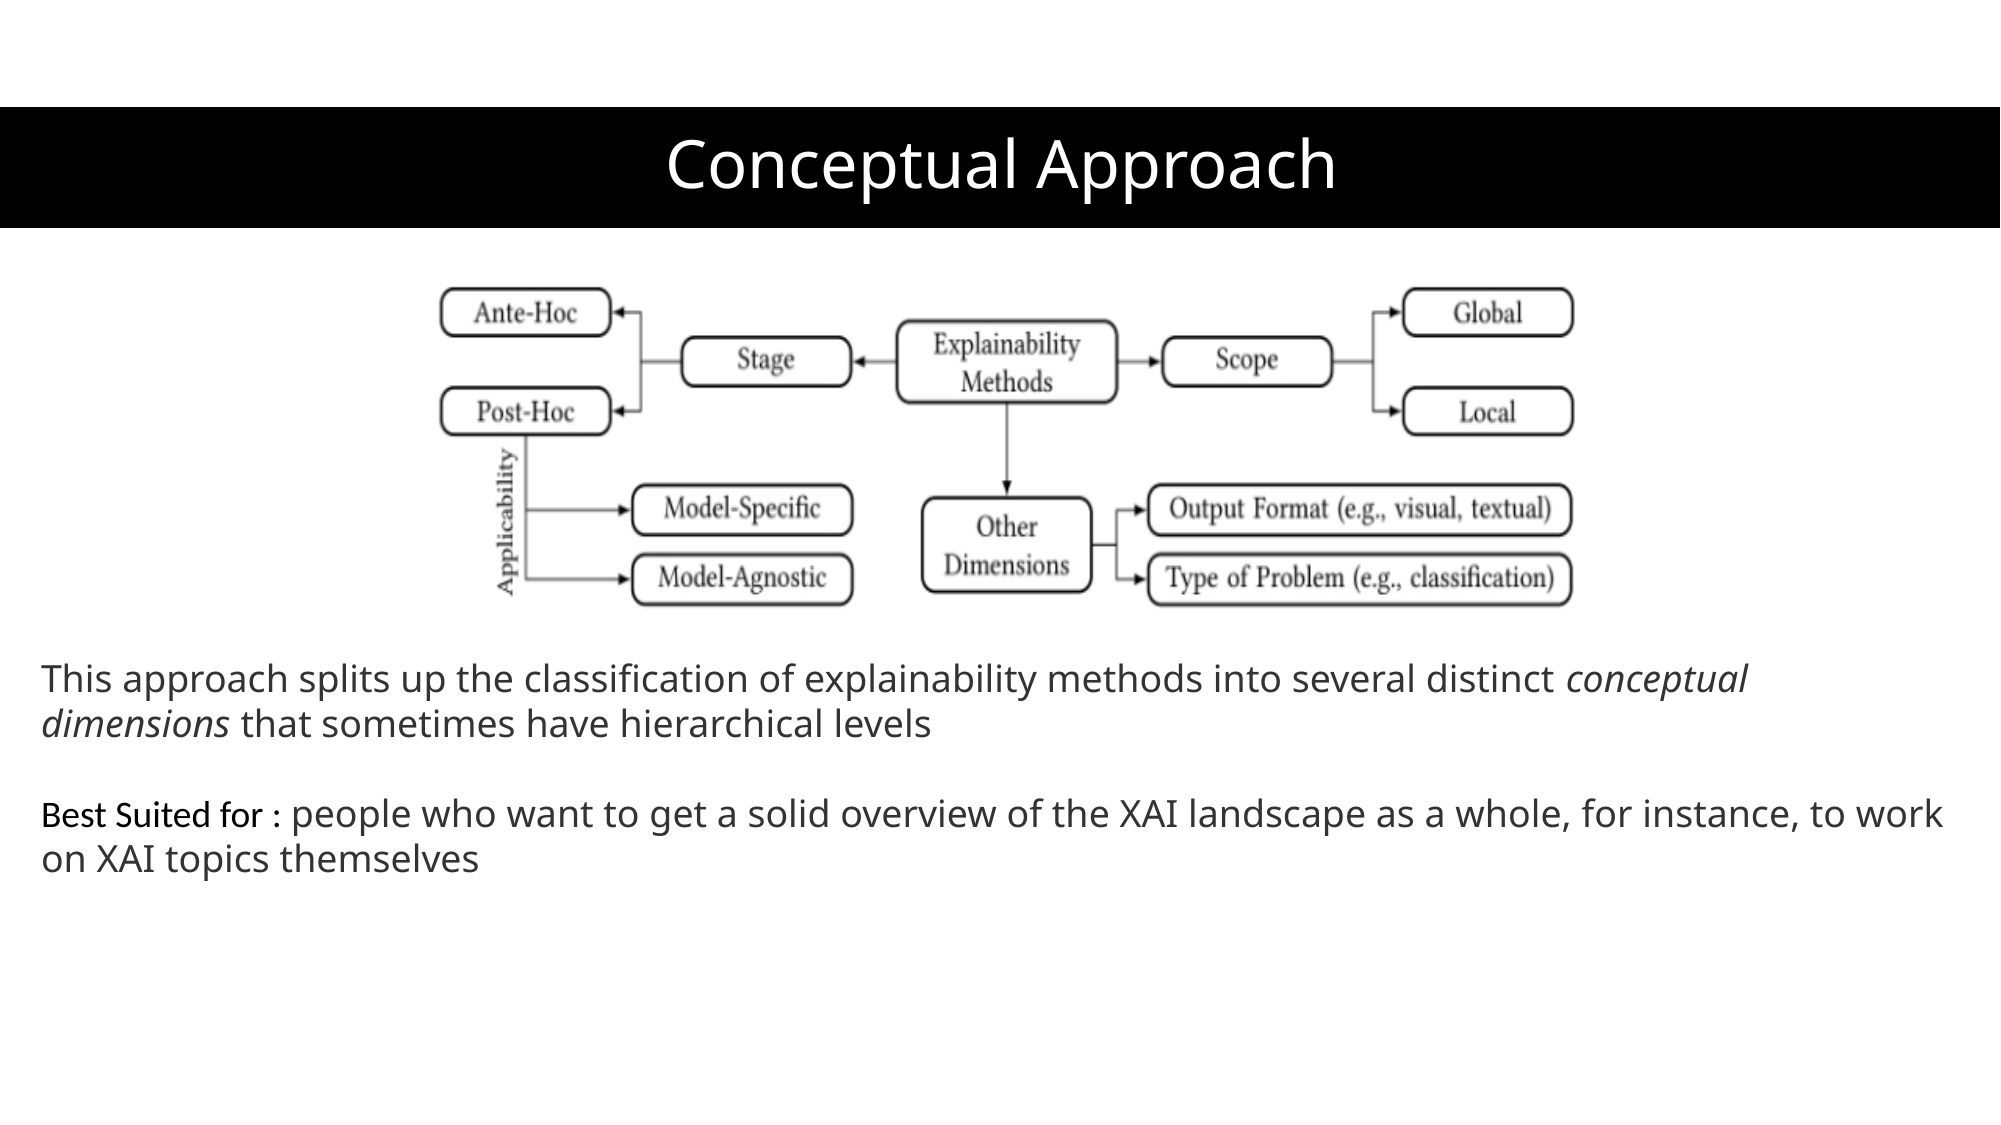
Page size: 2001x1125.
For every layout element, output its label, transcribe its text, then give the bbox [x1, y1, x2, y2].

text_box This approach splits up the classification of explainability methods into several distinct conceptual dimensions that sometimes have hierarchical levels Best Suited for : people who want to get a solid overview of the XAI landscape as a whole, for instance, to work on XAI topics themselves [26, 647, 1974, 891]
picture [383, 251, 1647, 622]
title Conceptual Approach [91, 105, 1931, 228]
text_box [0, 107, 91, 228]
text_box [1931, 107, 2000, 228]
